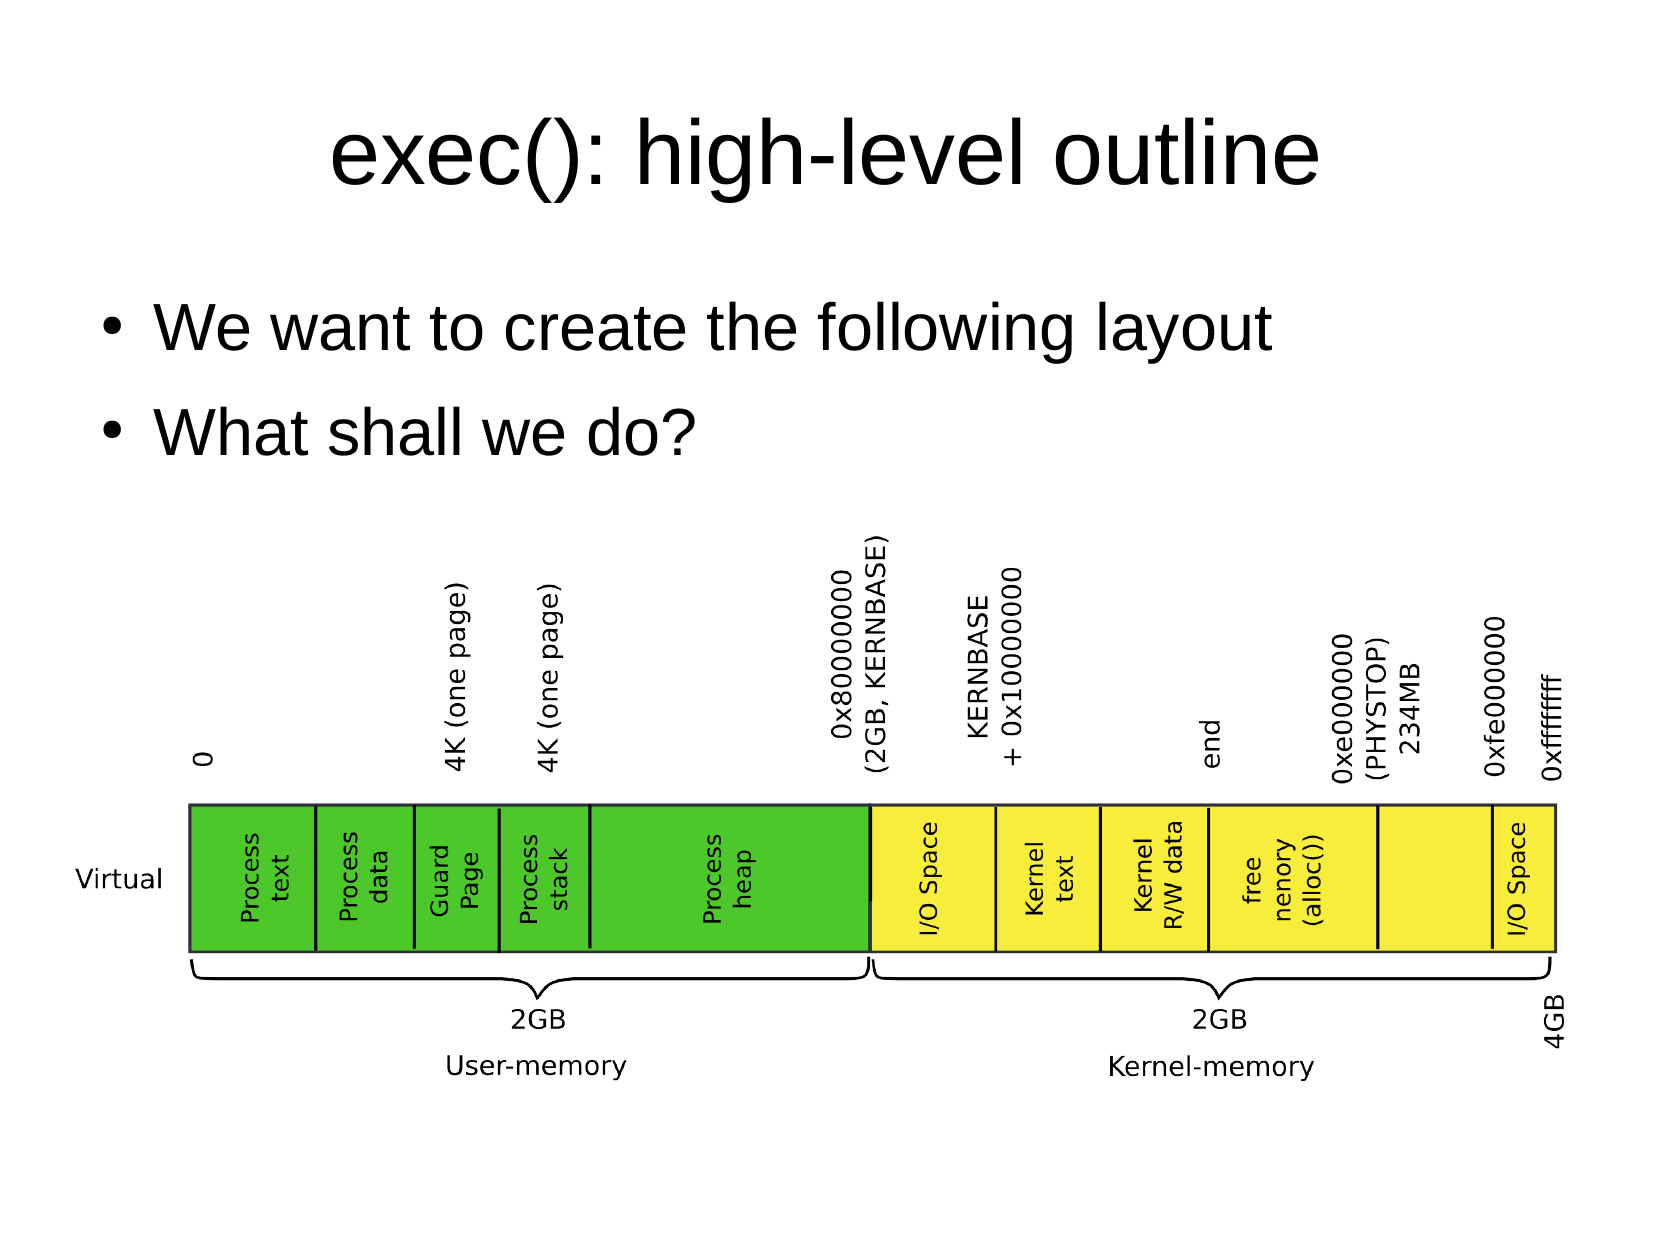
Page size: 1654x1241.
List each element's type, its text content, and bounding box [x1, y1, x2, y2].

picture [75, 536, 1564, 1081]
list We want to create the following layout What shall we do? [82, 290, 1571, 1010]
title exec(): high-level outline [82, 49, 1571, 257]
